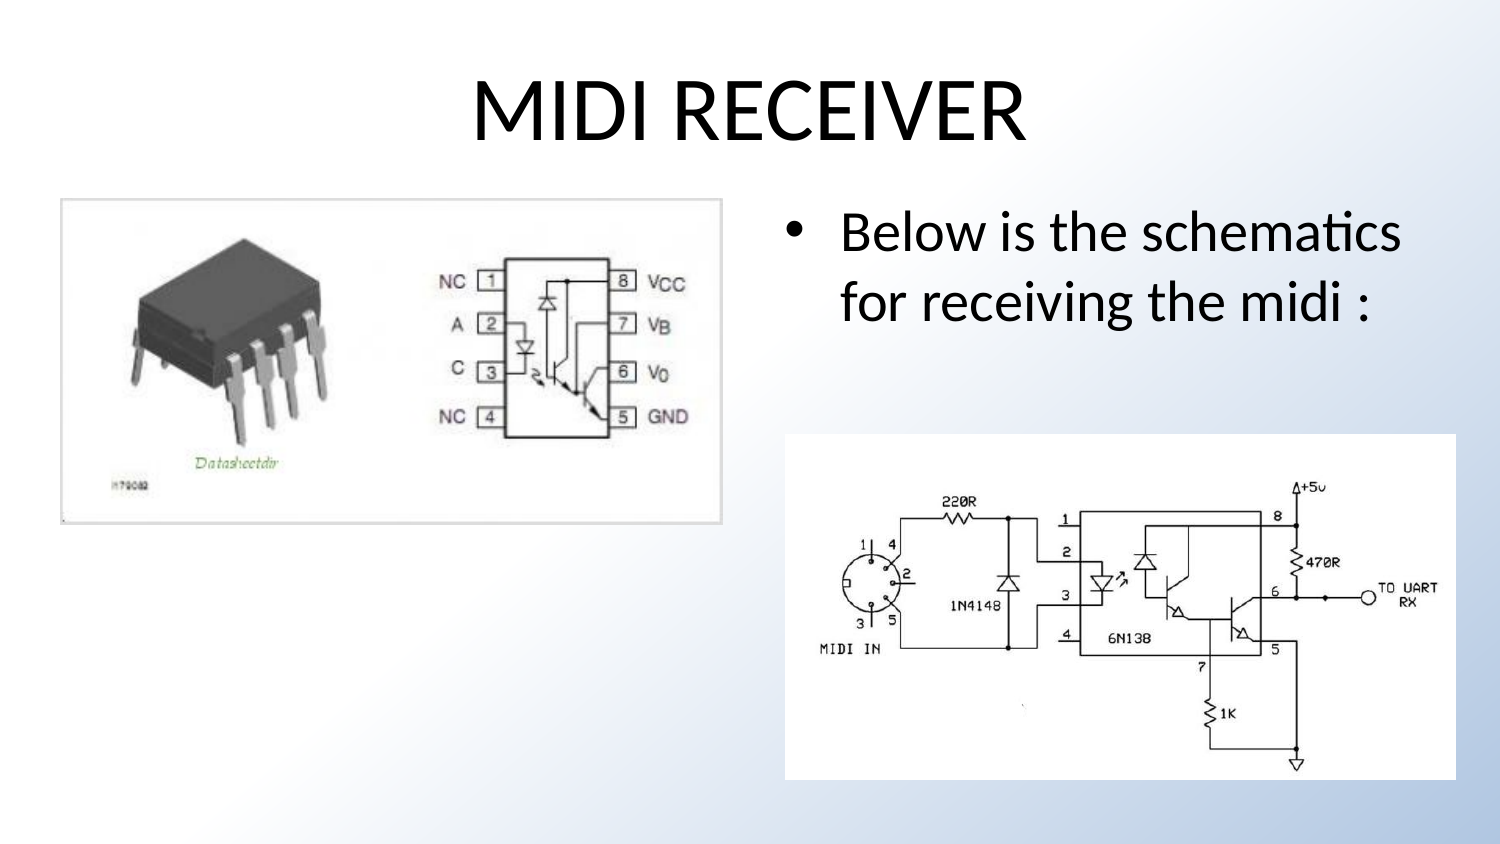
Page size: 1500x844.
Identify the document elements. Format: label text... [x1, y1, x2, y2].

list Below is the schematics for receiving the midi : [769, 185, 1432, 743]
picture [785, 434, 1456, 781]
picture [60, 198, 723, 526]
title MIDI RECEIVER [75, 33, 1425, 175]
